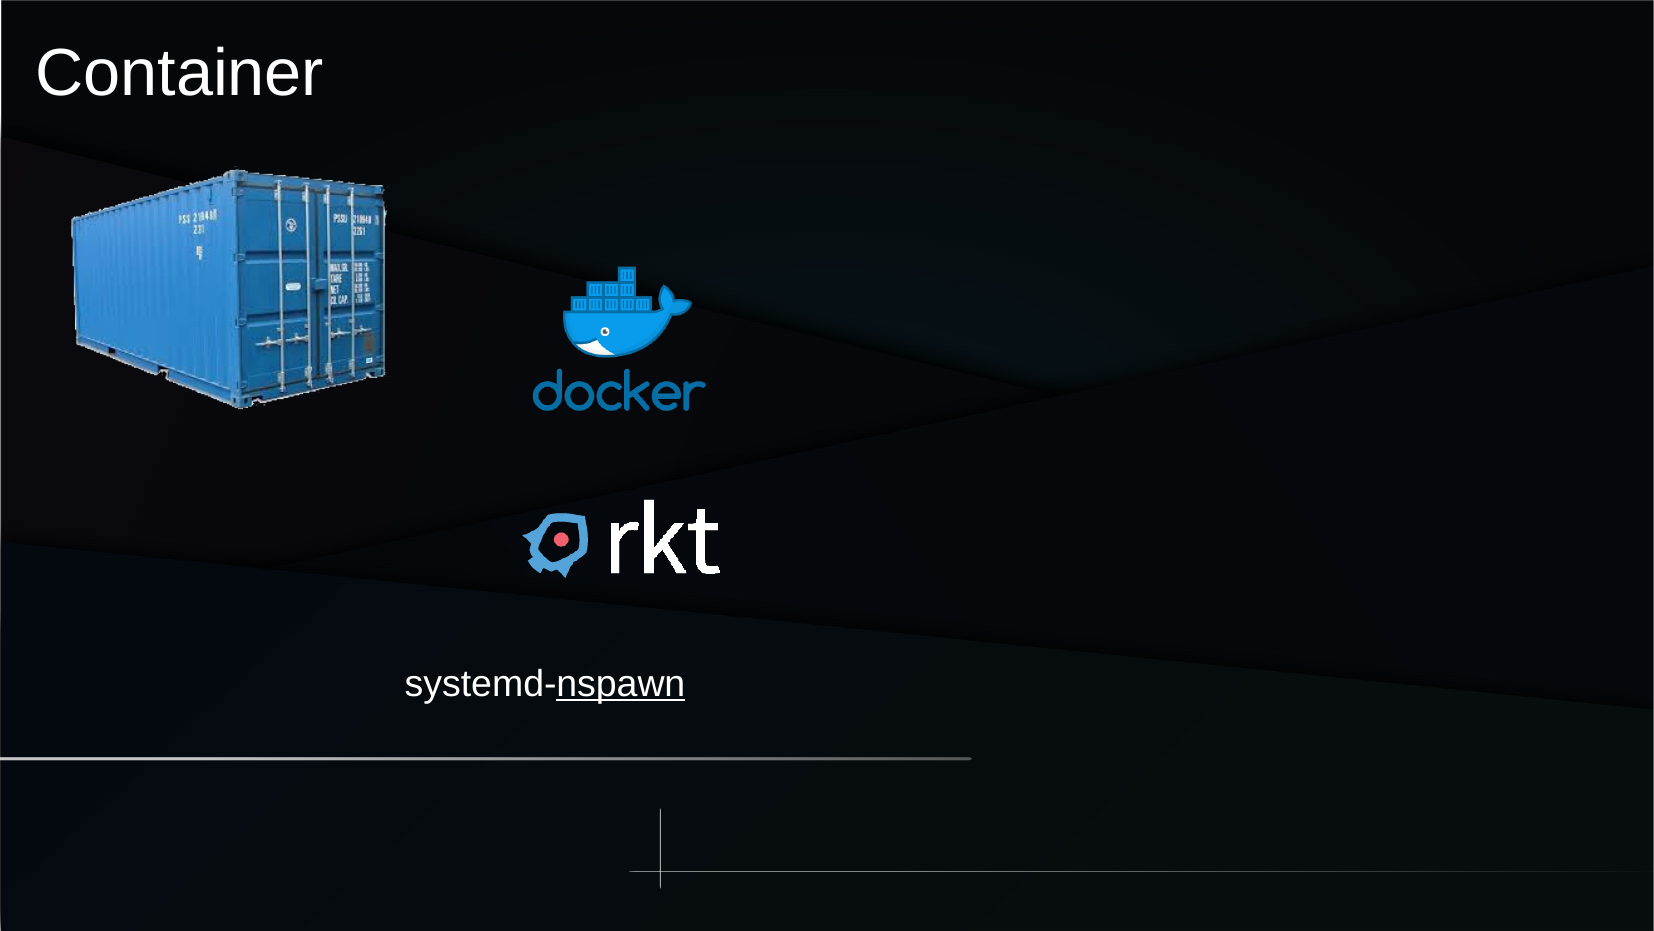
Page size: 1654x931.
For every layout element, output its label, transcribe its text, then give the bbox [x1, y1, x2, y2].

list Container [35, 35, 591, 119]
text_box systemd-nspawn [389, 655, 945, 738]
picture [0, 0, 1654, 931]
